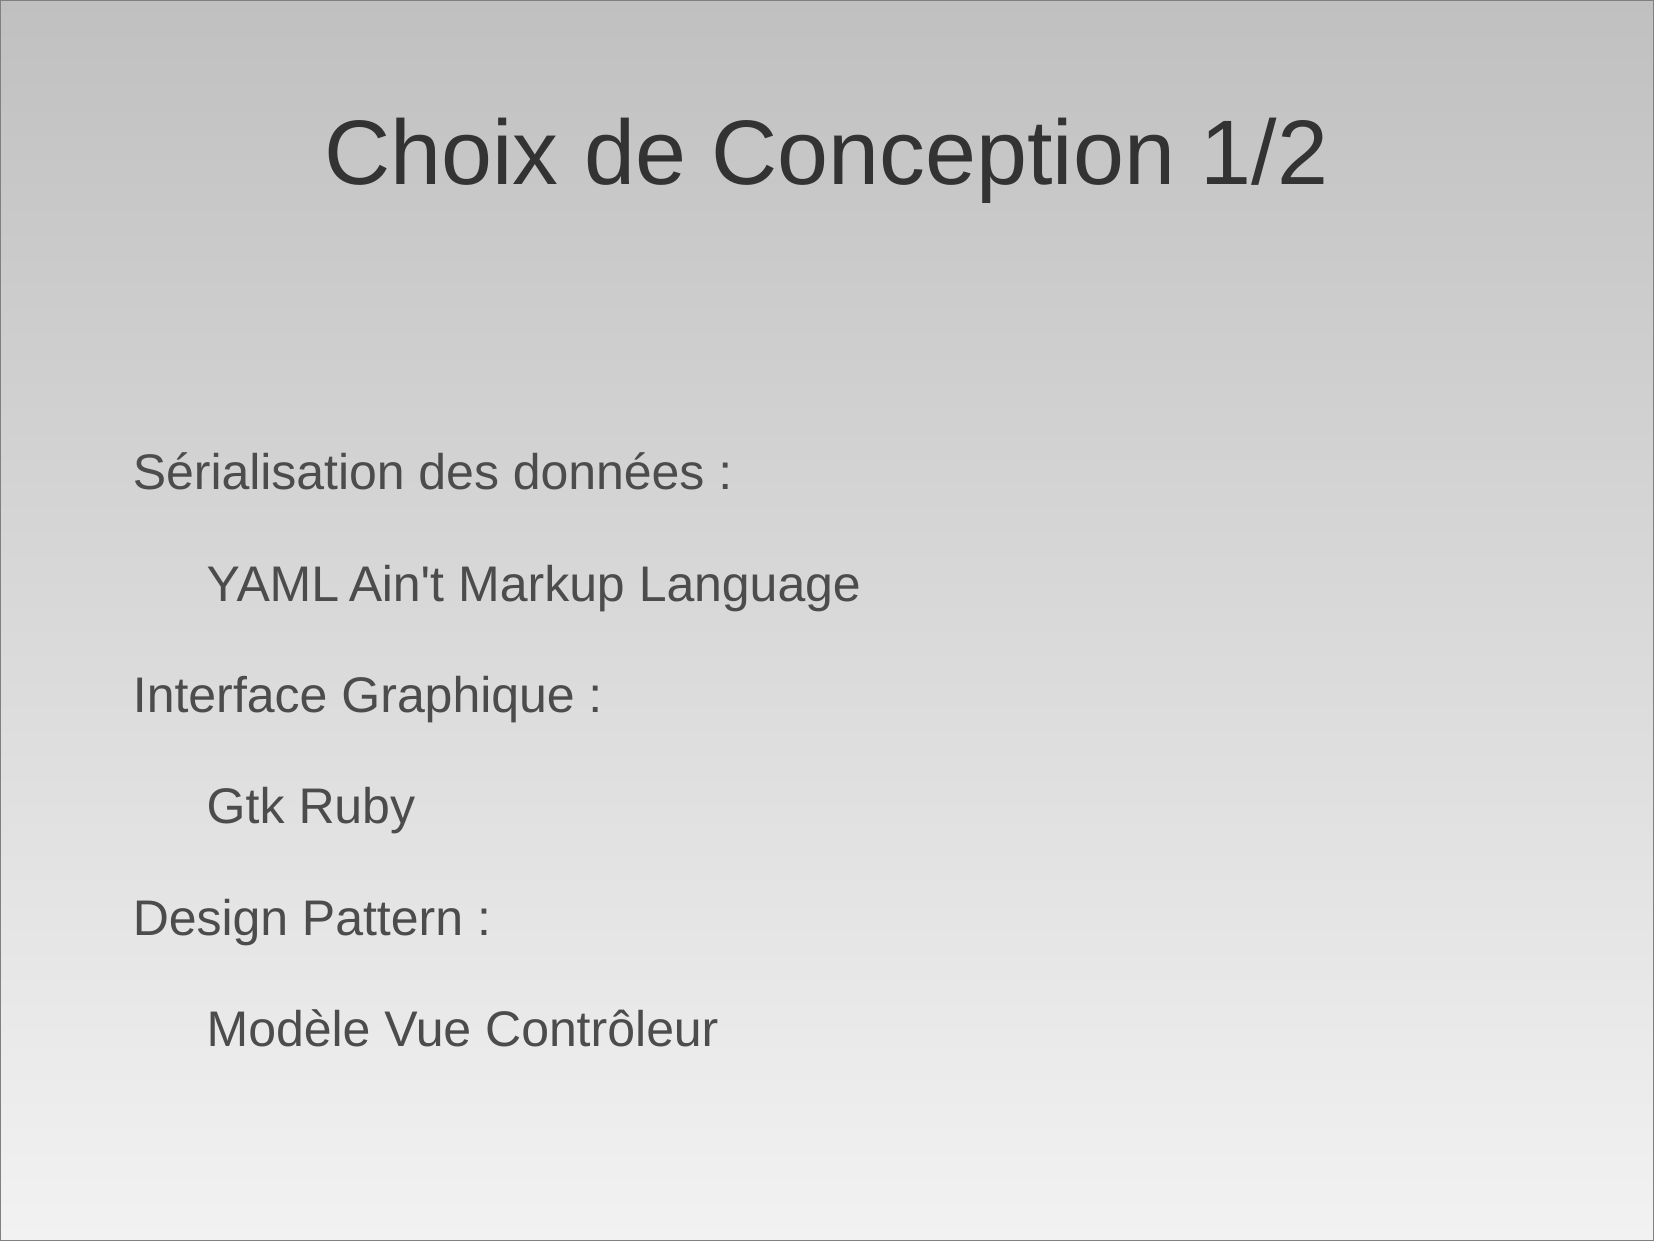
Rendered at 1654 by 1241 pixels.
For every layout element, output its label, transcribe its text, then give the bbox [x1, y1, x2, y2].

title Choix de Conception 1/2 [82, 49, 1571, 257]
text_box Sérialisation des données : YAML Ain't Markup Language Interface Graphique : Gtk Ruby Design Pattern : Modèle Vue Contrôleur [118, 436, 1536, 1065]
